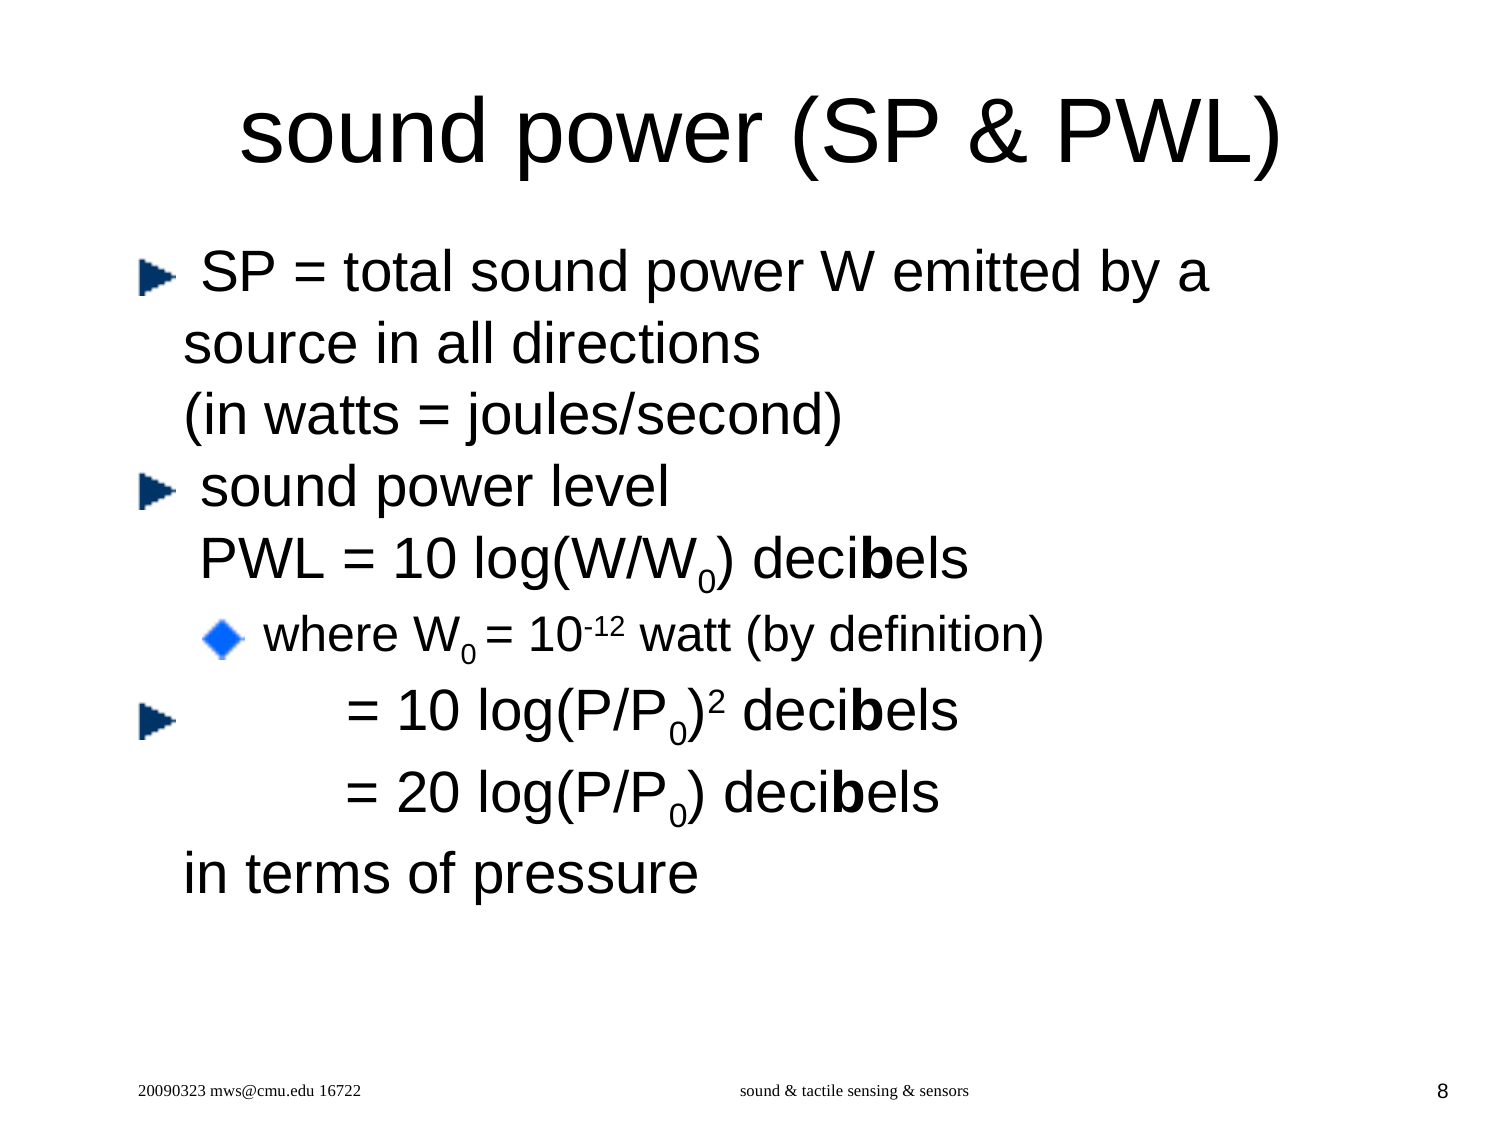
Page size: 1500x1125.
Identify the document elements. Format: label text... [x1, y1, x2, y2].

title sound power (SP & PWL) [125, 72, 1401, 191]
list SP = total sound power W emitted by a source in all directions (in watts = joules/second) sound power level PWL = 10 log(W/W0) decibels where W0 = 10-12 watt (by definition) = 10 log(P/P0)2 decibels = 20 log(P/P0) decibels in terms of pressure [112, 224, 1388, 1000]
